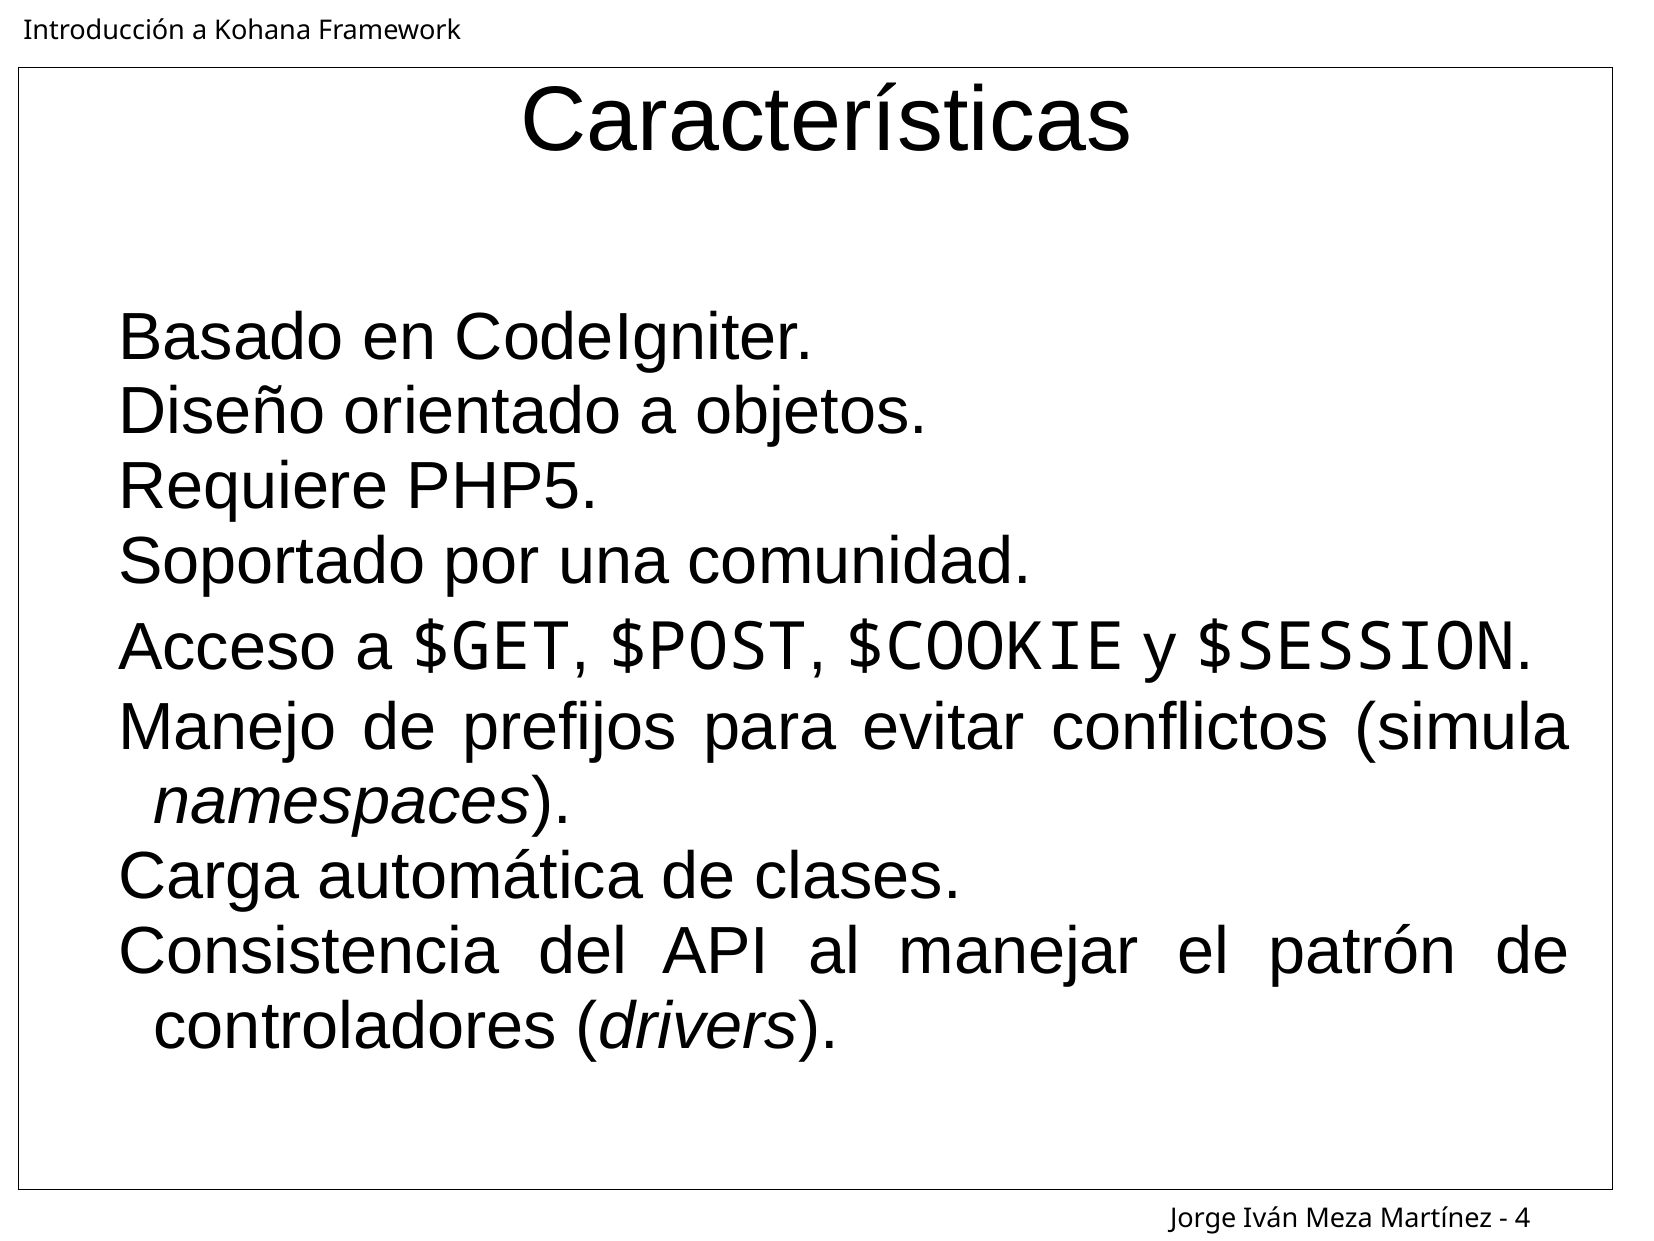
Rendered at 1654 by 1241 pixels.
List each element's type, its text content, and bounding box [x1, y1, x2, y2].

title Características [82, 56, 1571, 181]
subtitle Basado en CodeIgniter. Diseño orientado a objetos. Requiere PHP5. Soportado por una comunidad. Acceso a $GET, $POST, $COOKIE y $SESSION. Manejo de prefijos para evitar conflictos (simula namespaces). Carga automática de clases. Consistencia del API al manejar el patrón de controladores (drivers). [82, 200, 1571, 1161]
